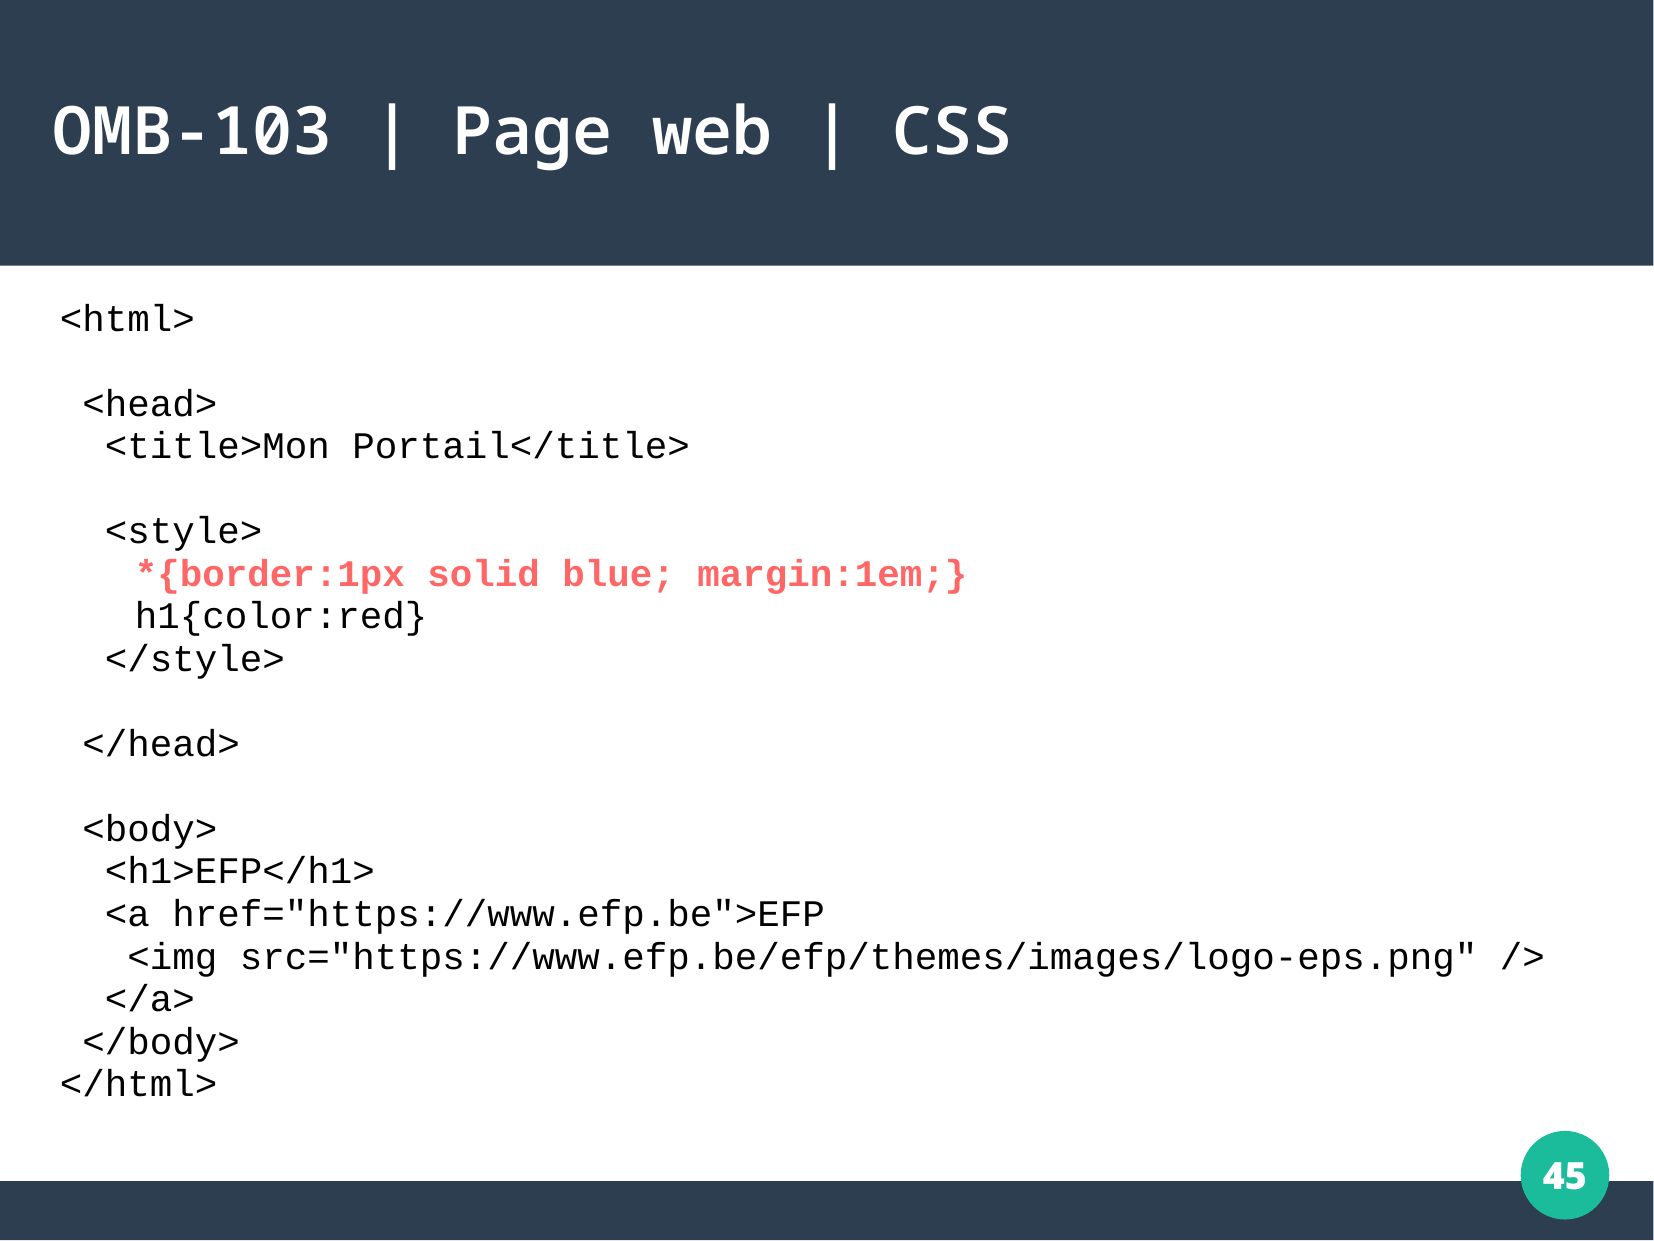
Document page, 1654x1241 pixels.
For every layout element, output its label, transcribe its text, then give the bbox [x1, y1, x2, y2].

text_box <html> <head> <title>Mon Portail</title> <style> *{border:1px solid blue; margin:1em;} h1{color:red} </style> </head> <body> <h1>EFP</h1> <a href="https://www.efp.be">EFP <img src="https://www.efp.be/efp/themes/images/logo-eps.png" /> </a> </body> </html> [45, 292, 1632, 1021]
title OMB-103 | Page web | CSS [52, 49, 1588, 208]
